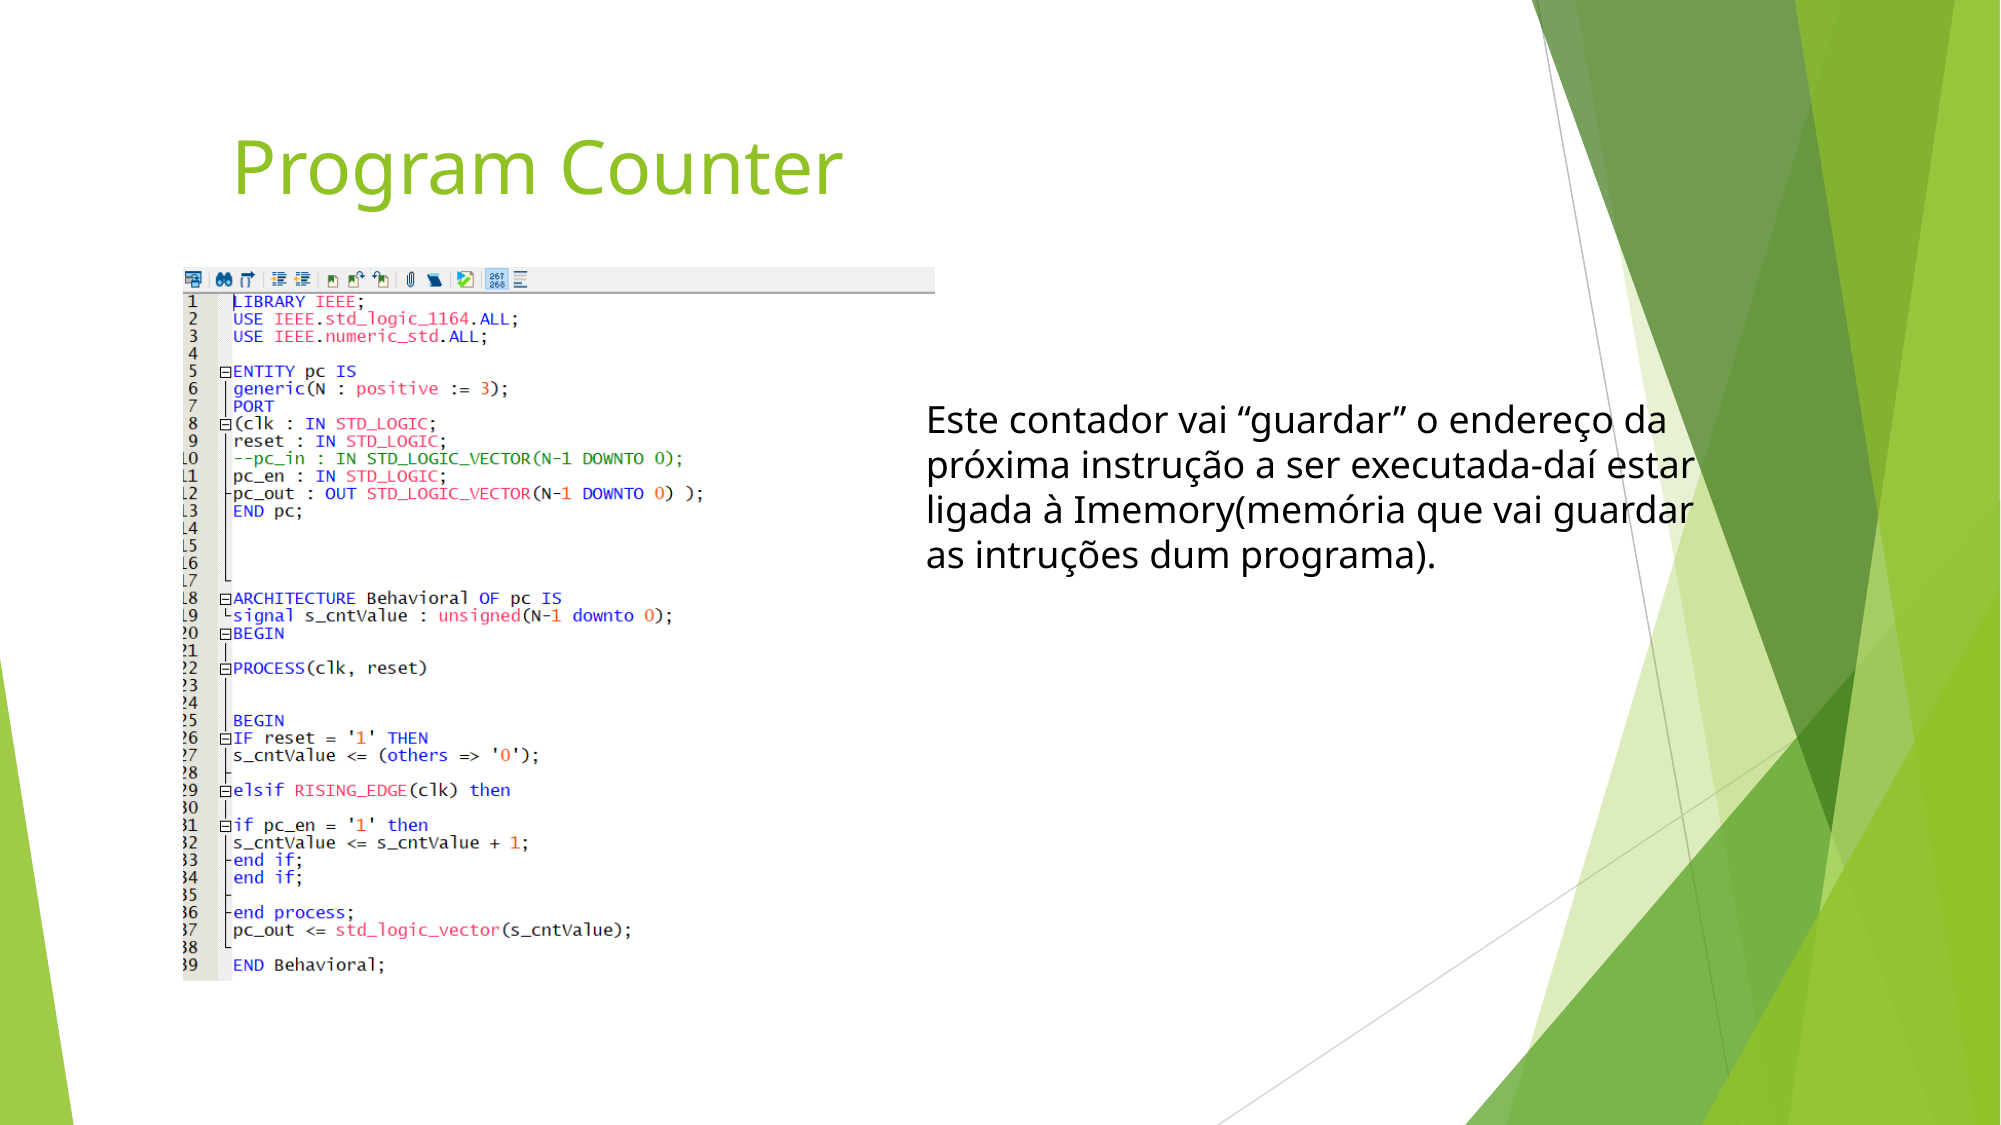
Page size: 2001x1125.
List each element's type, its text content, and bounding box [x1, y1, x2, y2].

text_box Este contador vai “guardar” o endereço da próxima instrução a ser executada-daí estar ligada à Imemory(memória que vai guardar as intruções dum programa). [911, 389, 1743, 584]
picture [183, 266, 935, 981]
title Program Counter [216, 111, 1867, 235]
